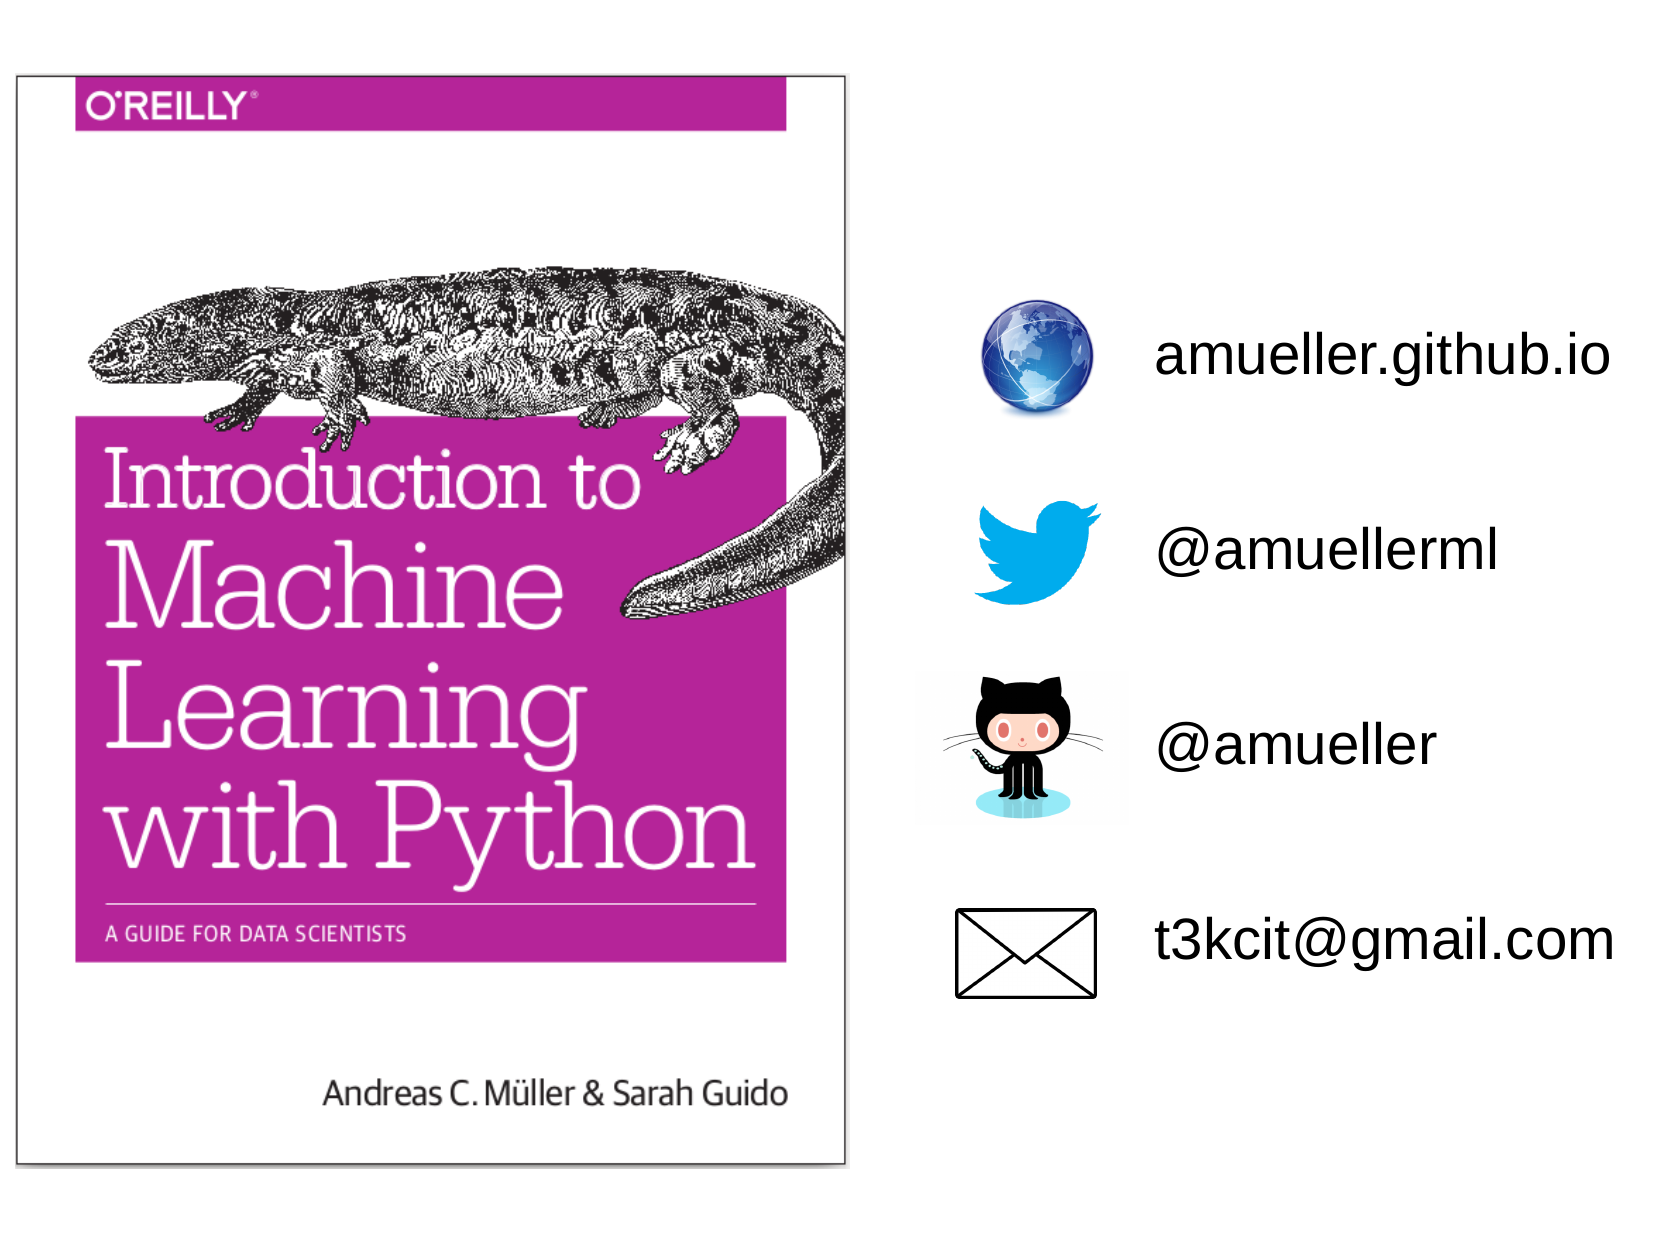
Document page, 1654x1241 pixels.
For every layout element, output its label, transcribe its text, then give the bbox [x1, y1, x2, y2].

picture [955, 908, 1097, 999]
text_box amueller.github.io @amuellerml @amueller t3kcit@gmail.com [1140, 314, 1654, 1020]
picture [15, 73, 850, 1170]
picture [915, 671, 1129, 825]
picture [930, 445, 1145, 660]
picture [975, 299, 1096, 420]
